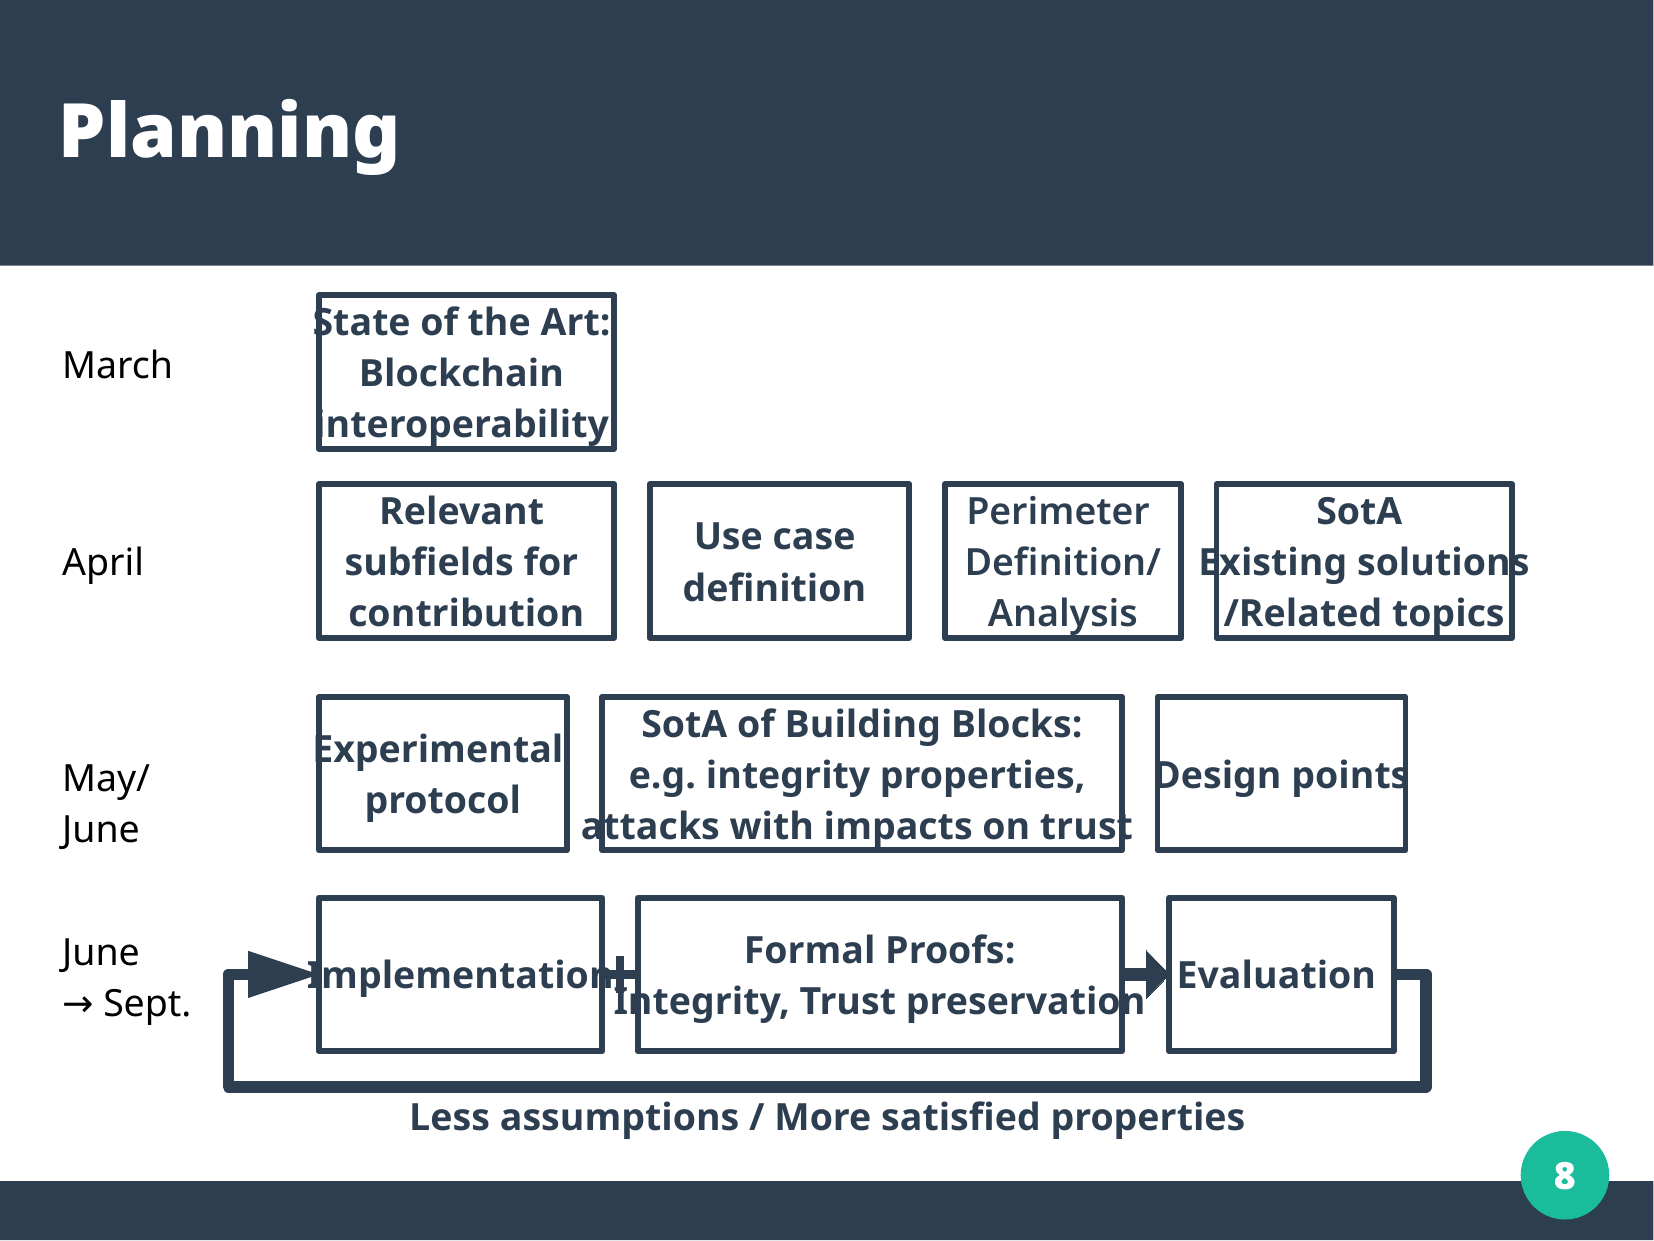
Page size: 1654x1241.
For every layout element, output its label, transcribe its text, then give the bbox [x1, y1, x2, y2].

text_box Evaluation [1169, 897, 1394, 1052]
text_box [1122, 950, 1170, 999]
text_box Perimeter Definition/ Analysis [944, 484, 1182, 638]
list [59, 324, 438, 520]
text_box Formal Proofs: Integrity, Trust preservation [637, 897, 1123, 1052]
text_box Use case definition [649, 484, 910, 638]
text_box March [47, 330, 189, 393]
text_box April [47, 528, 189, 591]
text_box SotA Existing solutions /Related topics [1216, 484, 1512, 638]
text_box [578, 307, 780, 378]
text_box Relevant subfields for contribution [318, 484, 615, 638]
text_box Design points [1157, 696, 1406, 851]
text_box SotA of Building Blocks: e.g. integrity properties, attacks with impacts on trust [602, 696, 1123, 851]
text_box Experimental protocol [318, 696, 567, 851]
text_box Implementation [318, 897, 603, 1052]
text_box State of the Art: Blockchain interoperability [318, 295, 615, 449]
text_box Less assumptions / More satisfied properties [673, 1074, 993, 1158]
title Planning [59, 49, 1595, 207]
text_box May/June [47, 744, 237, 854]
text_box June → Sept. [47, 918, 237, 1028]
text_box [602, 956, 638, 993]
